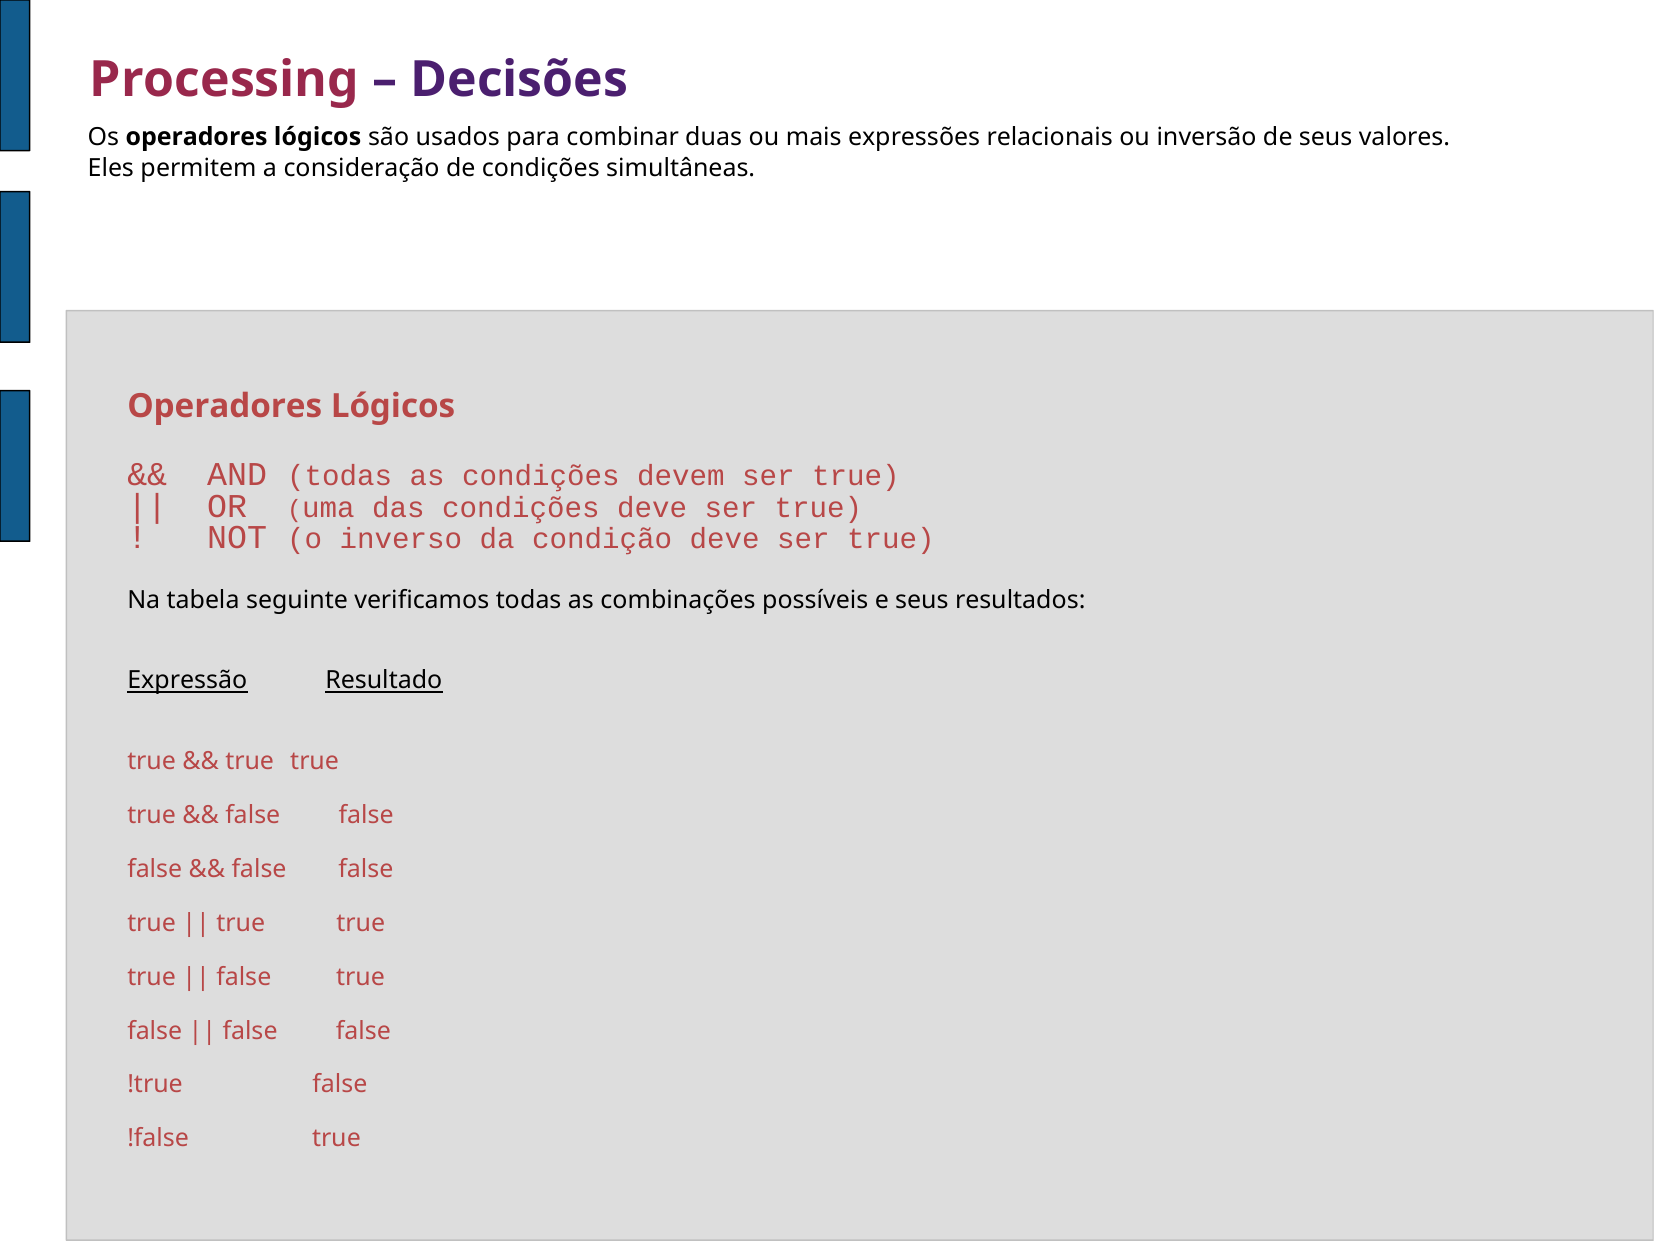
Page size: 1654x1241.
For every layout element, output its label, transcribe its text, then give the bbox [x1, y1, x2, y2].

text_box Processing – Decisões [75, 37, 1501, 112]
text_box Os operadores lógicos são usados para combinar duas ou mais expressões relacionais ou inversão de seus valores. Eles permitem a consideração de condições simultâneas. [72, 112, 1529, 188]
text_box Operadores Lógicos && AND (todas as condições devem ser true) || OR (uma das condições deve ser true) ! NOT (o inverso da condição deve ser true) Na tabela seguinte verificamos todas as combinações possíveis e seus resultados: Expressão Resultado true && true true true && false false false && false false true || true true true || false true false || false false !true false !false true [112, 374, 1575, 1088]
